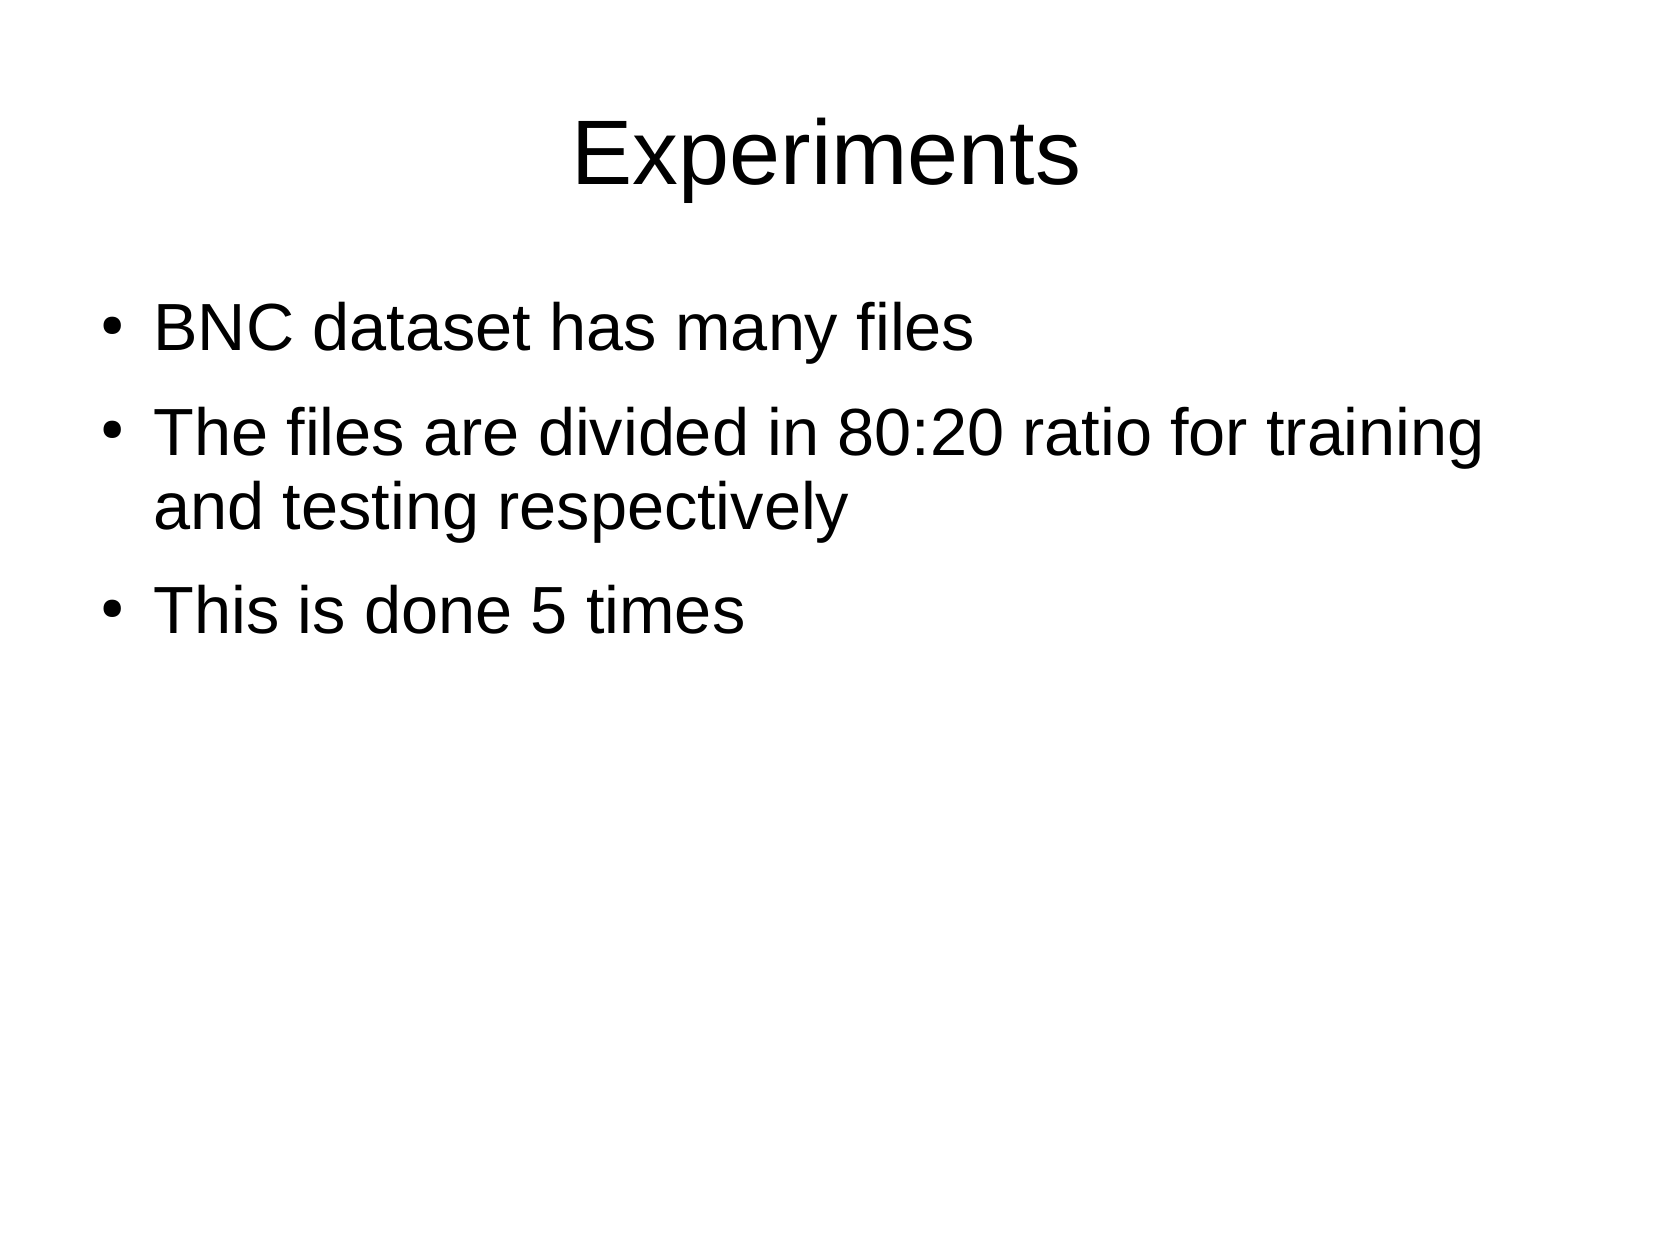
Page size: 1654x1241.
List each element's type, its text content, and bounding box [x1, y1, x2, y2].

title Experiments [82, 49, 1571, 257]
list BNC dataset has many files The files are divided in 80:20 ratio for training and testing respectively This is done 5 times [82, 290, 1538, 1010]
